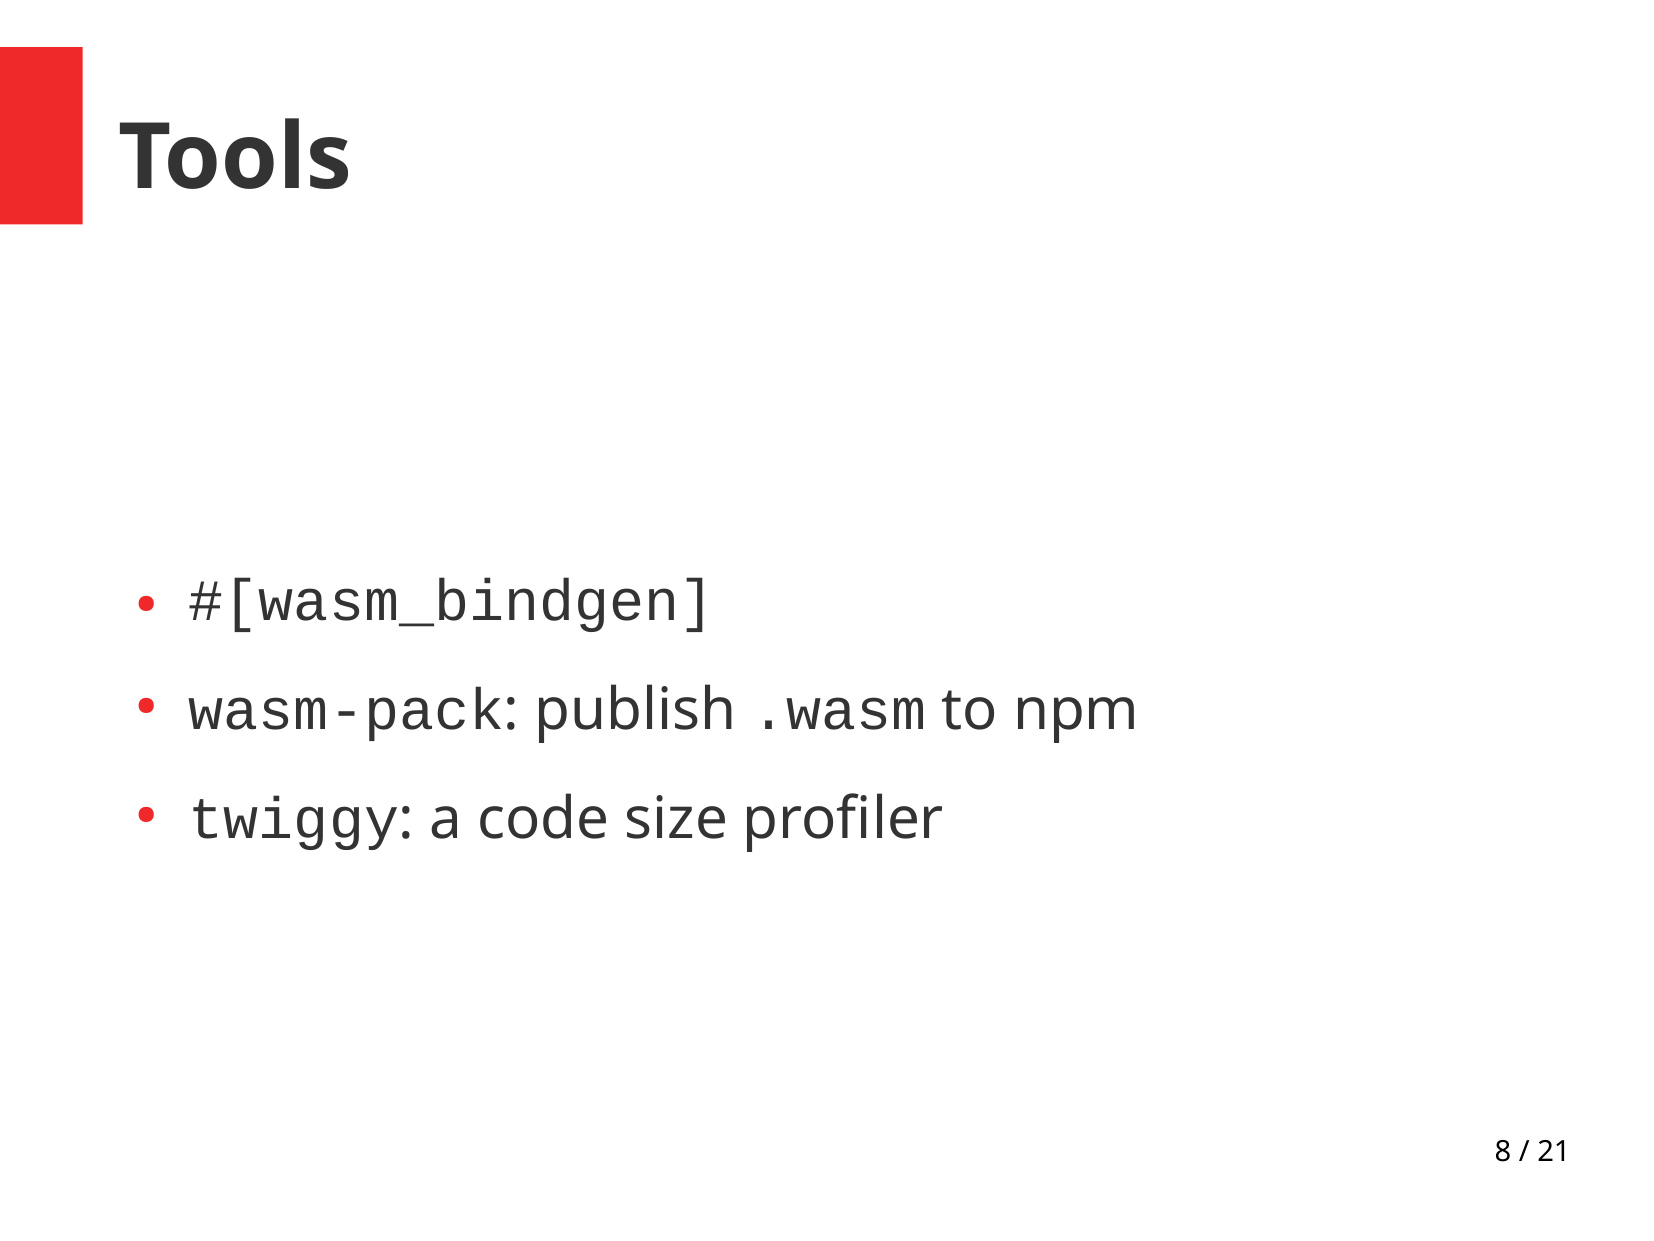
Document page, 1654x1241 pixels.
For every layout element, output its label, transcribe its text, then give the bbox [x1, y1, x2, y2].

list #[wasm_bindgen] wasm-pack: publish .wasm to npm twiggy: a code size profiler [118, 354, 1536, 1074]
title Tools [118, 49, 1571, 257]
